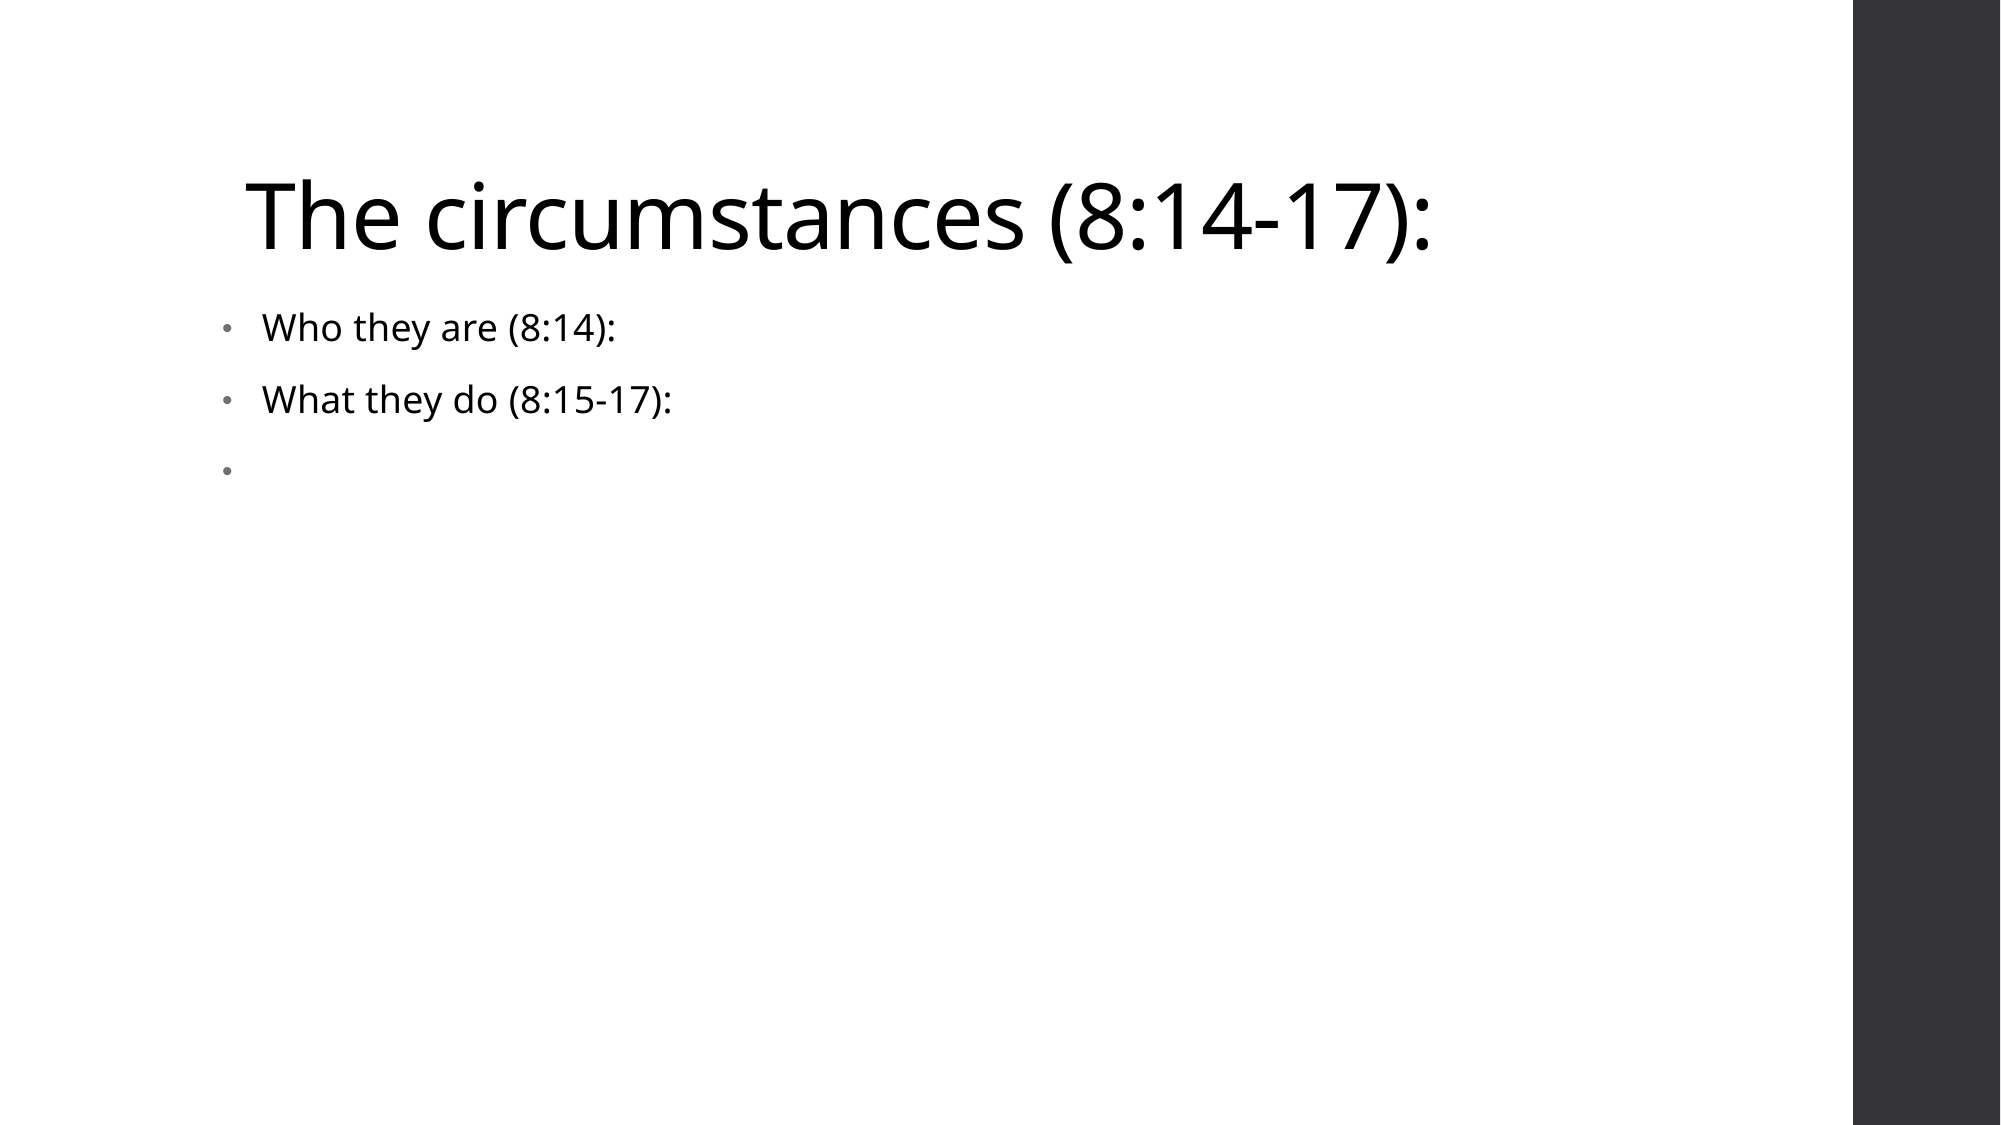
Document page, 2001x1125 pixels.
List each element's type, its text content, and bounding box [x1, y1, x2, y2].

title The circumstances (8:14-17): [206, 60, 1797, 278]
list Who they are (8:14): What they do (8:15-17): [206, 299, 1617, 1014]
